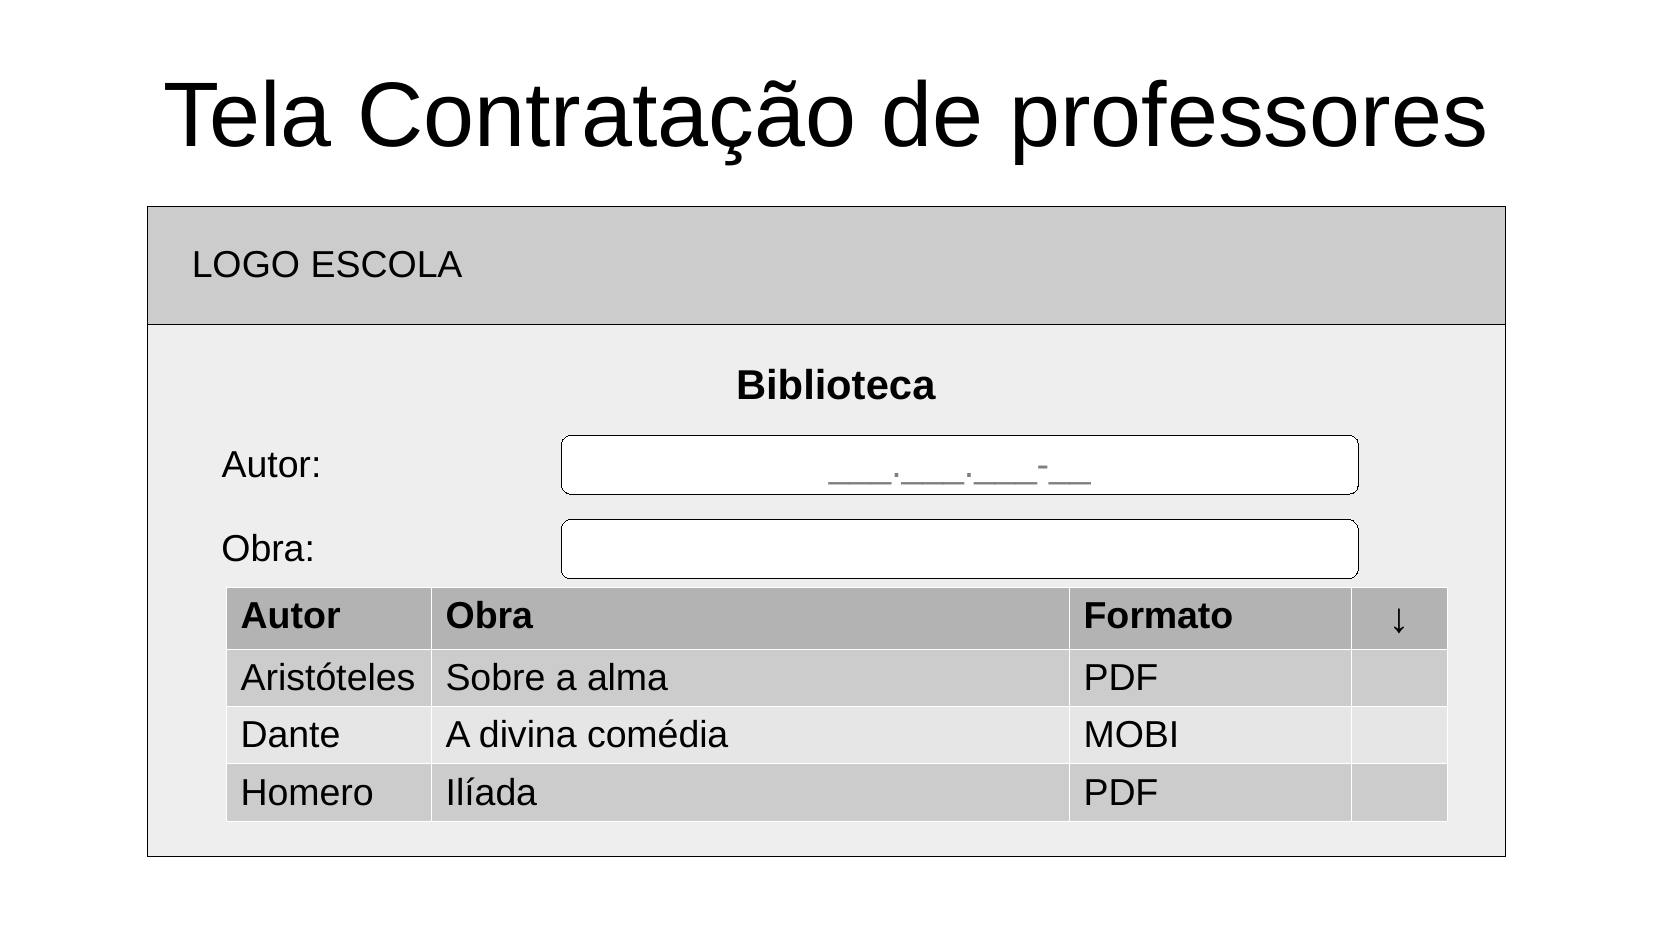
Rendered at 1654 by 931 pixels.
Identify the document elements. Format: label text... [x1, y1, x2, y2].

table_cell [1352, 764, 1447, 821]
table_cell MOBI [1070, 707, 1351, 763]
table_cell [1352, 707, 1447, 763]
text_box Obra: [206, 520, 562, 578]
table_header Formato [1070, 588, 1351, 649]
text_box Biblioteca [442, 354, 1241, 416]
text_box [147, 206, 1506, 857]
title Tela Contratação de professores [82, 37, 1571, 193]
table_cell Aristóteles [227, 650, 431, 706]
table_cell A divina comédia [432, 707, 1069, 763]
text_box Autor: [206, 436, 562, 493]
text_box LOGO ESCOLA [177, 236, 502, 294]
table_header Obra [432, 588, 1069, 649]
table_header ↓ [1352, 588, 1447, 649]
table_cell PDF [1070, 650, 1351, 706]
table_cell Homero [227, 764, 431, 821]
table_header Autor [227, 588, 431, 649]
table_cell [1352, 650, 1447, 706]
table_cell Sobre a alma [432, 650, 1069, 706]
table_cell Dante [227, 707, 431, 763]
table_cell PDF [1070, 764, 1351, 821]
text_box ___.___.___-__ [561, 435, 1359, 495]
table_cell Ilíada [432, 764, 1069, 821]
